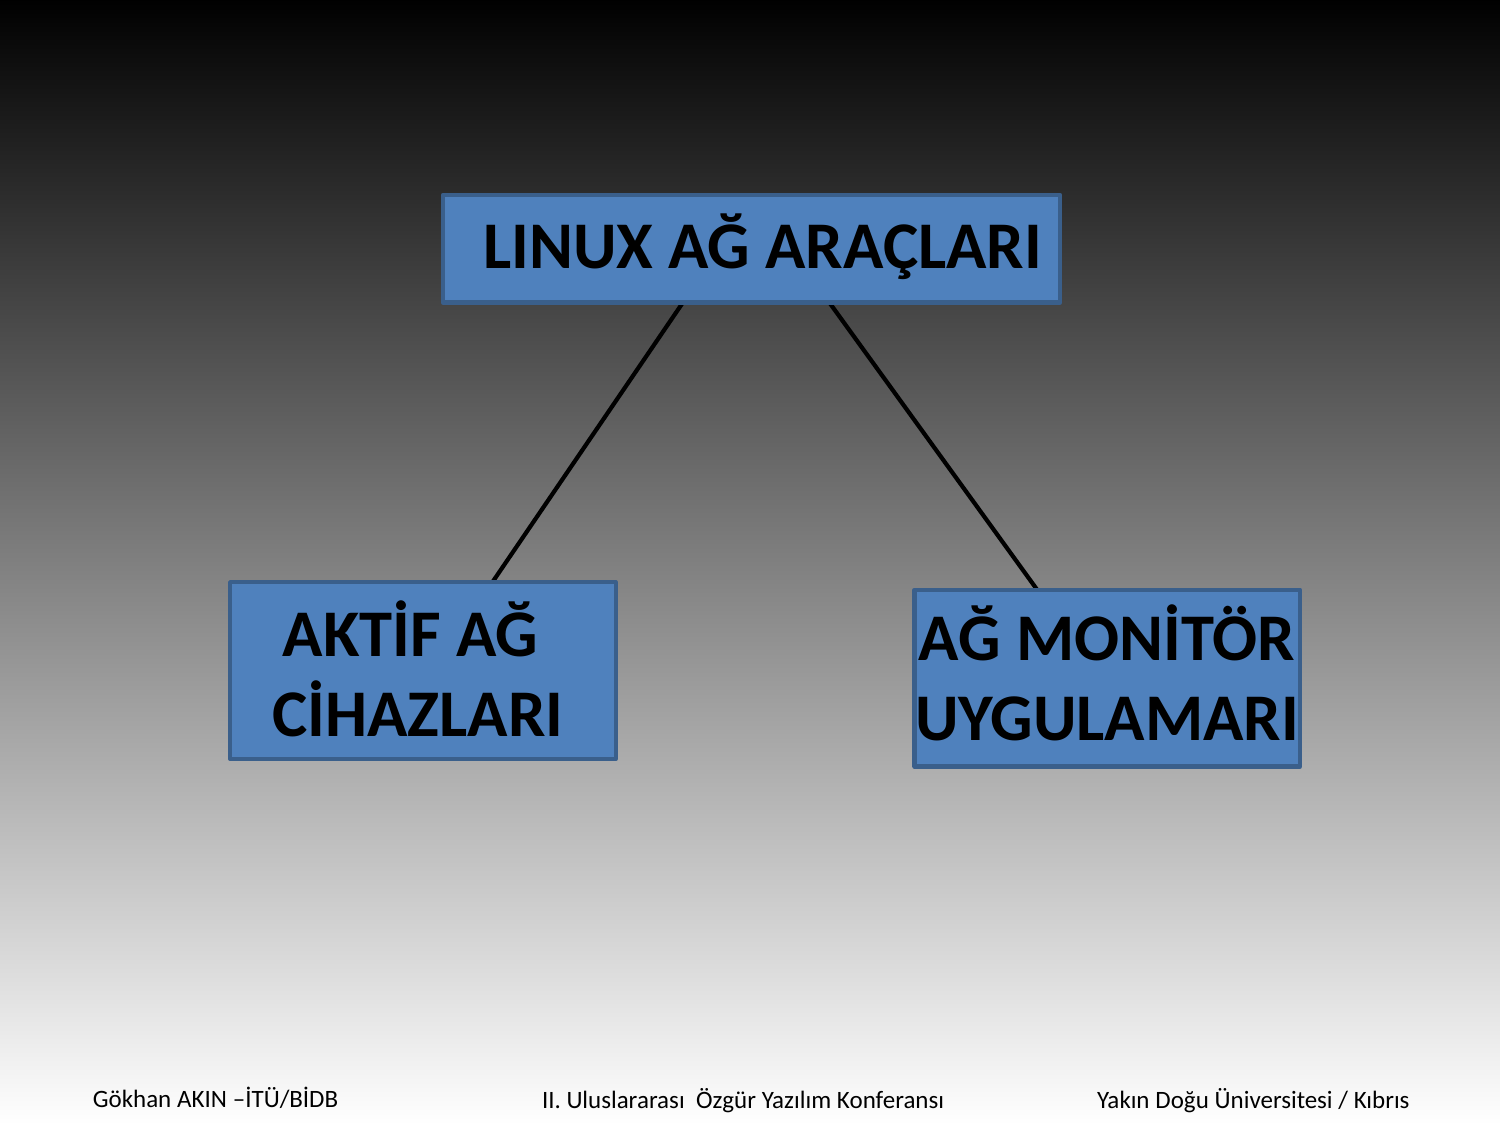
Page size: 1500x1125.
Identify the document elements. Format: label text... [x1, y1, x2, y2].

text_box AĞ MONİTÖR UYGULAMARI [900, 586, 1315, 762]
text_box [914, 762, 1301, 767]
text_box [442, 194, 1061, 303]
text_box AKTİF AĞ CİHAZLARI [257, 582, 579, 757]
text_box LINUX AĞ ARAÇLARI [468, 194, 1058, 290]
text_box [230, 582, 616, 759]
